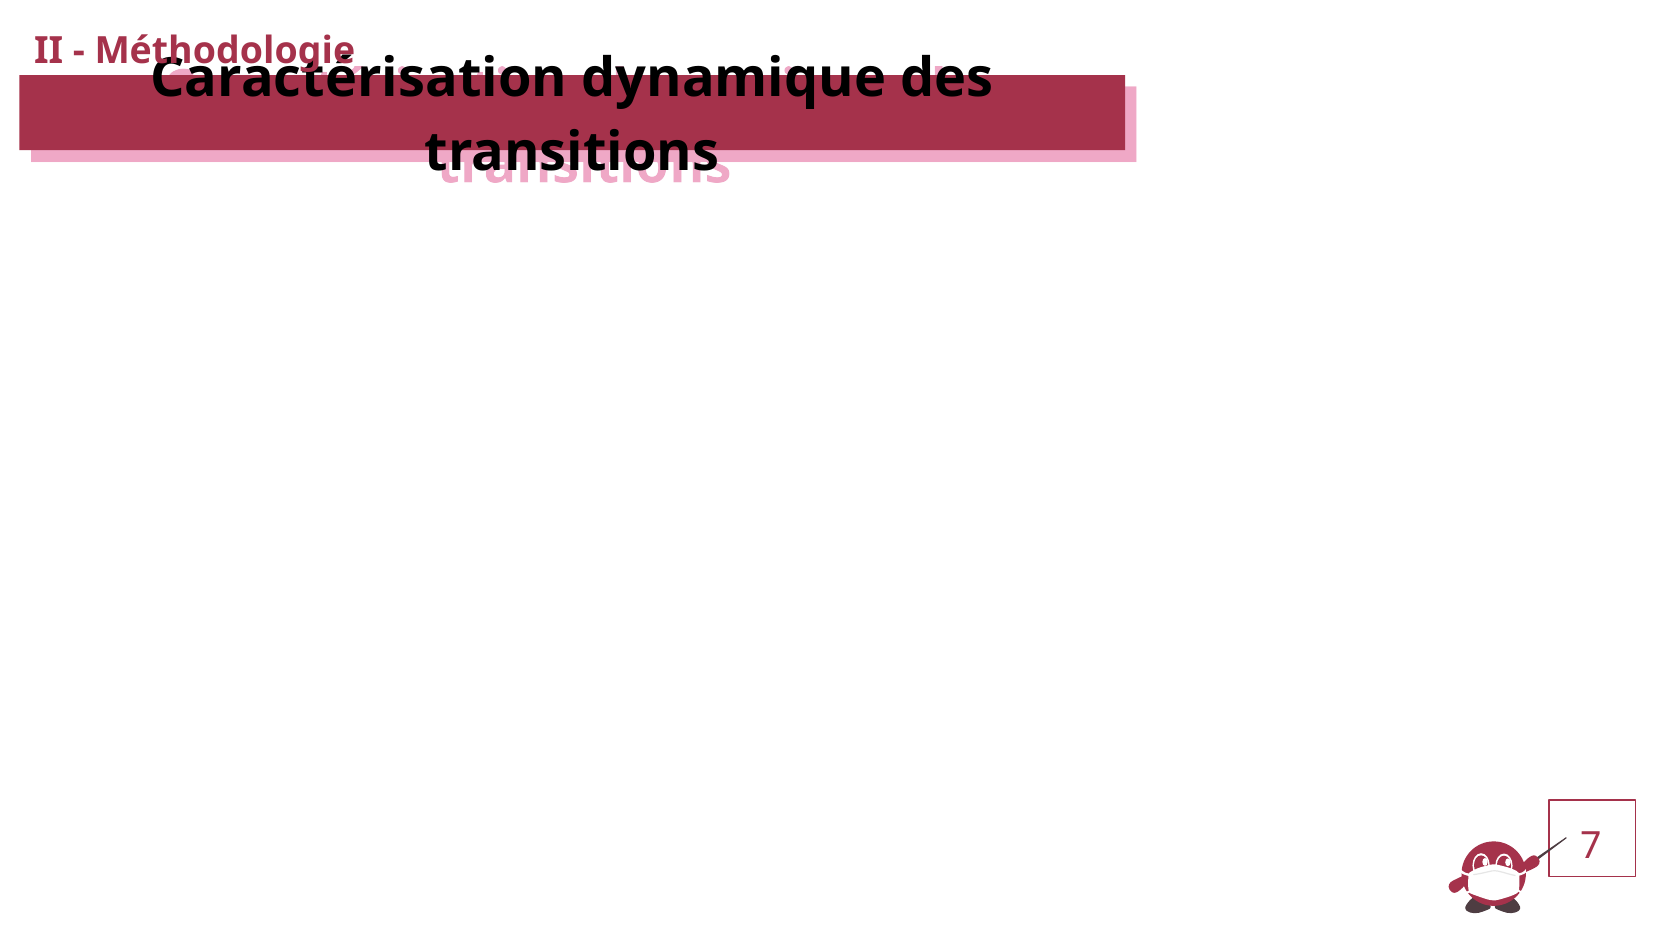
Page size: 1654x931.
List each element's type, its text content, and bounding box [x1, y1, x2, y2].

text_box Caractérisation dynamique des transitions [19, 75, 1126, 151]
picture [1448, 799, 1637, 914]
text_box <number> [1555, 811, 1627, 887]
text_box II - Méthodologie [19, 16, 338, 76]
